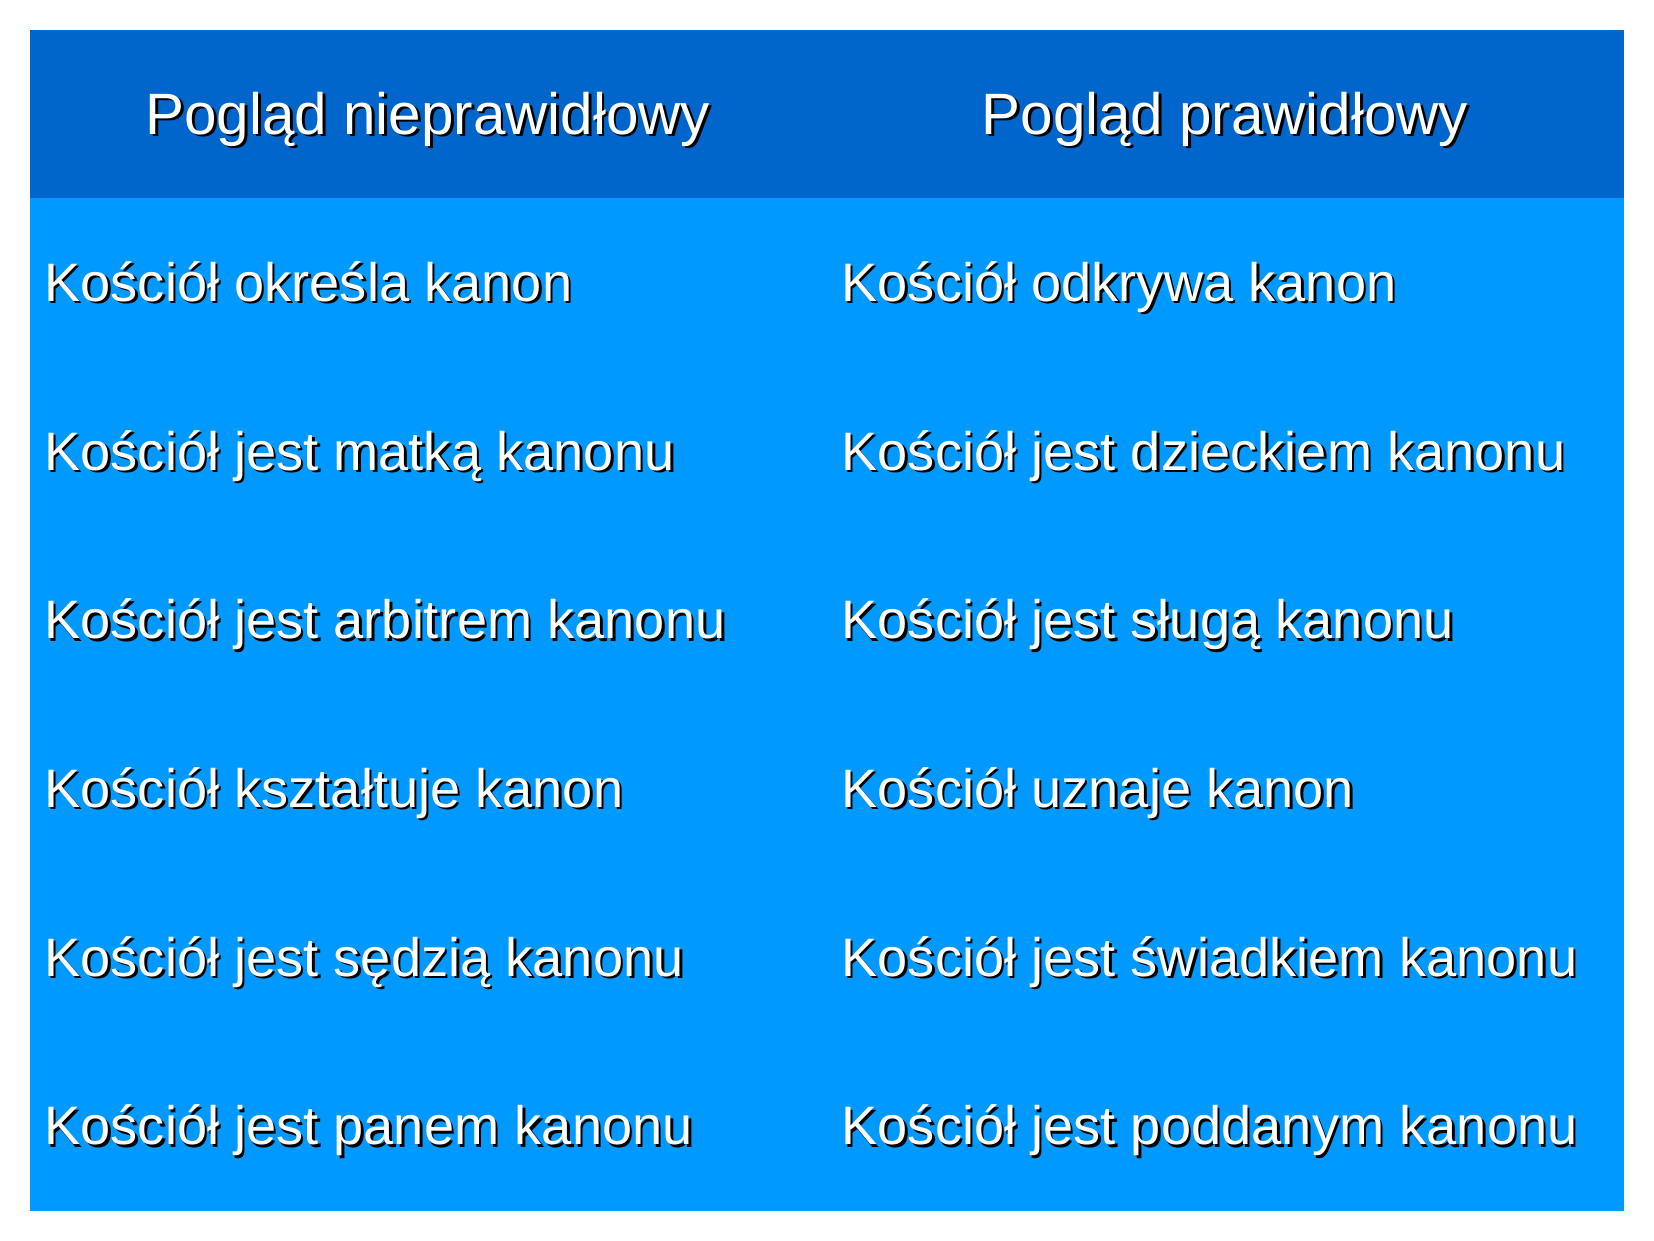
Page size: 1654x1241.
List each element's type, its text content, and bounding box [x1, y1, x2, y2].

table_cell Kościół jest matką kanonu [30, 367, 827, 536]
table_cell Kościół odkrywa kanon [827, 198, 1624, 367]
table_cell Kościół uznaje kanon [827, 704, 1624, 873]
table_header Pogląd nieprawidłowy [30, 30, 827, 198]
table_cell Kościół jest świadkiem kanonu [827, 873, 1624, 1041]
table_cell Kościół określa kanon [30, 198, 827, 367]
table_cell Kościół jest arbitrem kanonu [30, 536, 827, 704]
table_header Pogląd prawidłowy [827, 30, 1624, 198]
table_cell Kościół jest sługą kanonu [827, 536, 1624, 704]
table_cell Kościół jest poddanym kanonu [827, 1041, 1624, 1211]
table_cell Kościół kształtuje kanon [30, 704, 827, 873]
table_cell Kościół jest sędzią kanonu [30, 873, 827, 1041]
table_cell Kościół jest panem kanonu [30, 1041, 827, 1211]
table_cell Kościół jest dzieckiem kanonu [827, 367, 1624, 536]
